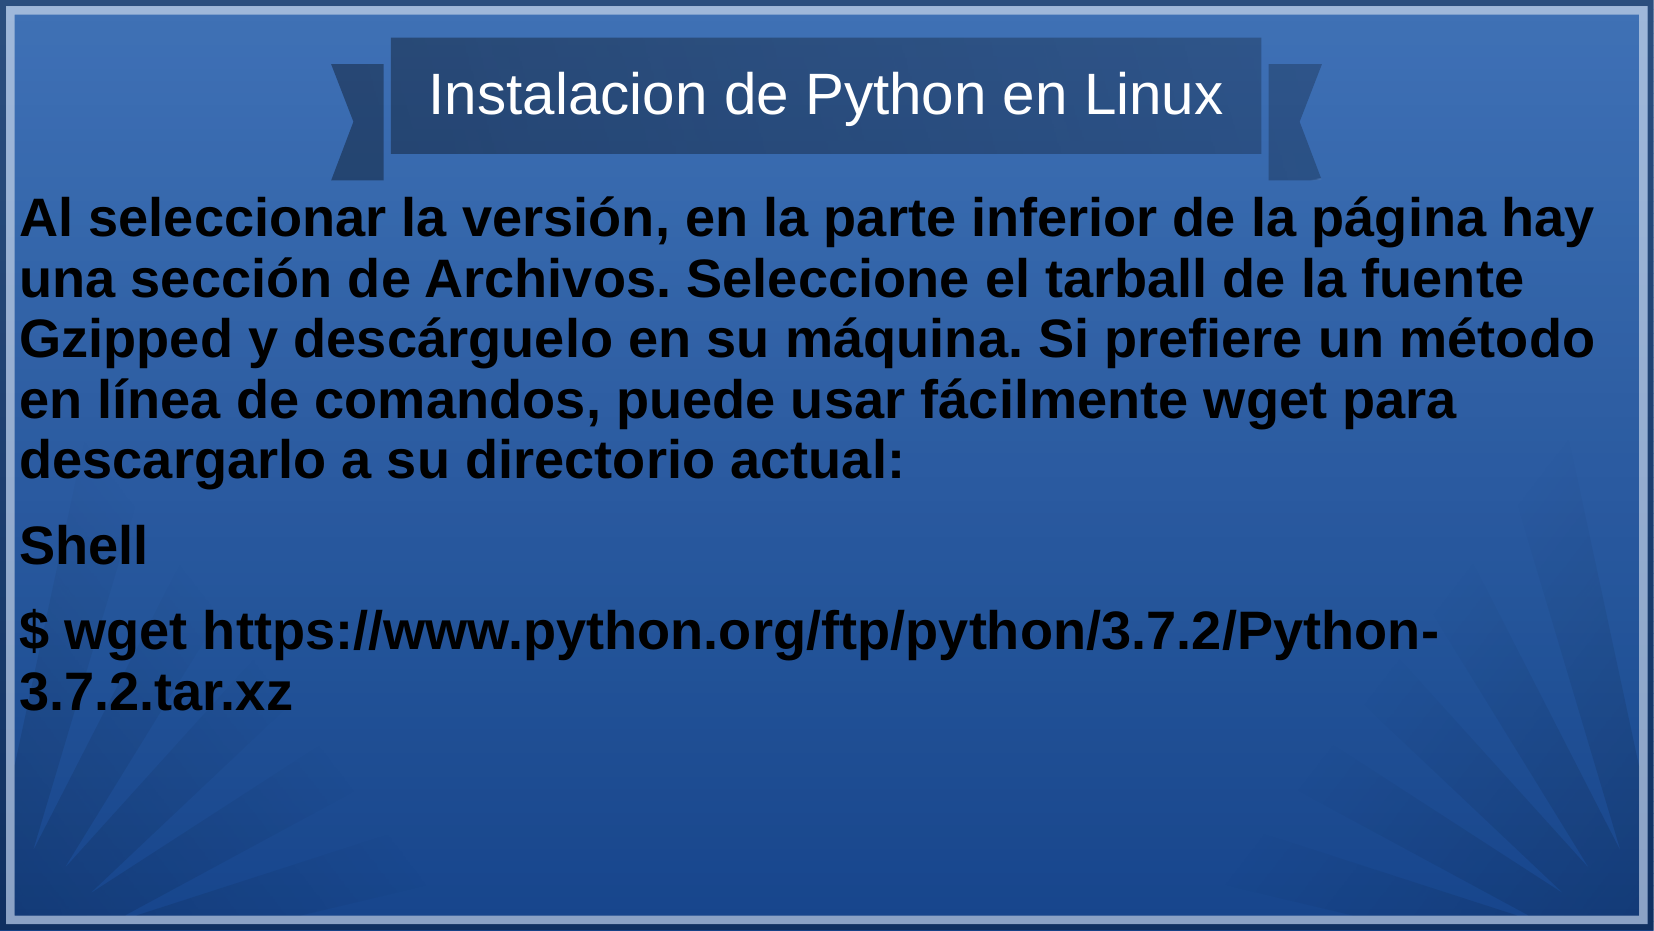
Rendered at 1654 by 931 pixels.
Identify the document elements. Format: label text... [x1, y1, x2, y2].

text_box Al seleccionar la versión, en la parte inferior de la página hay una sección de Archivos. Seleccione el tarball de la fuente Gzipped y descárguelo en su máquina. Si prefiere un método en línea de comandos, puede usar fácilmente wget para descargarlo a su directorio actual: Shell $ wget https://www.python.org/ftp/python/3.7.2/Python-3.7.2.tar.xz [4, 180, 1644, 886]
title Instalacion de Python en Linux [389, 35, 1264, 154]
